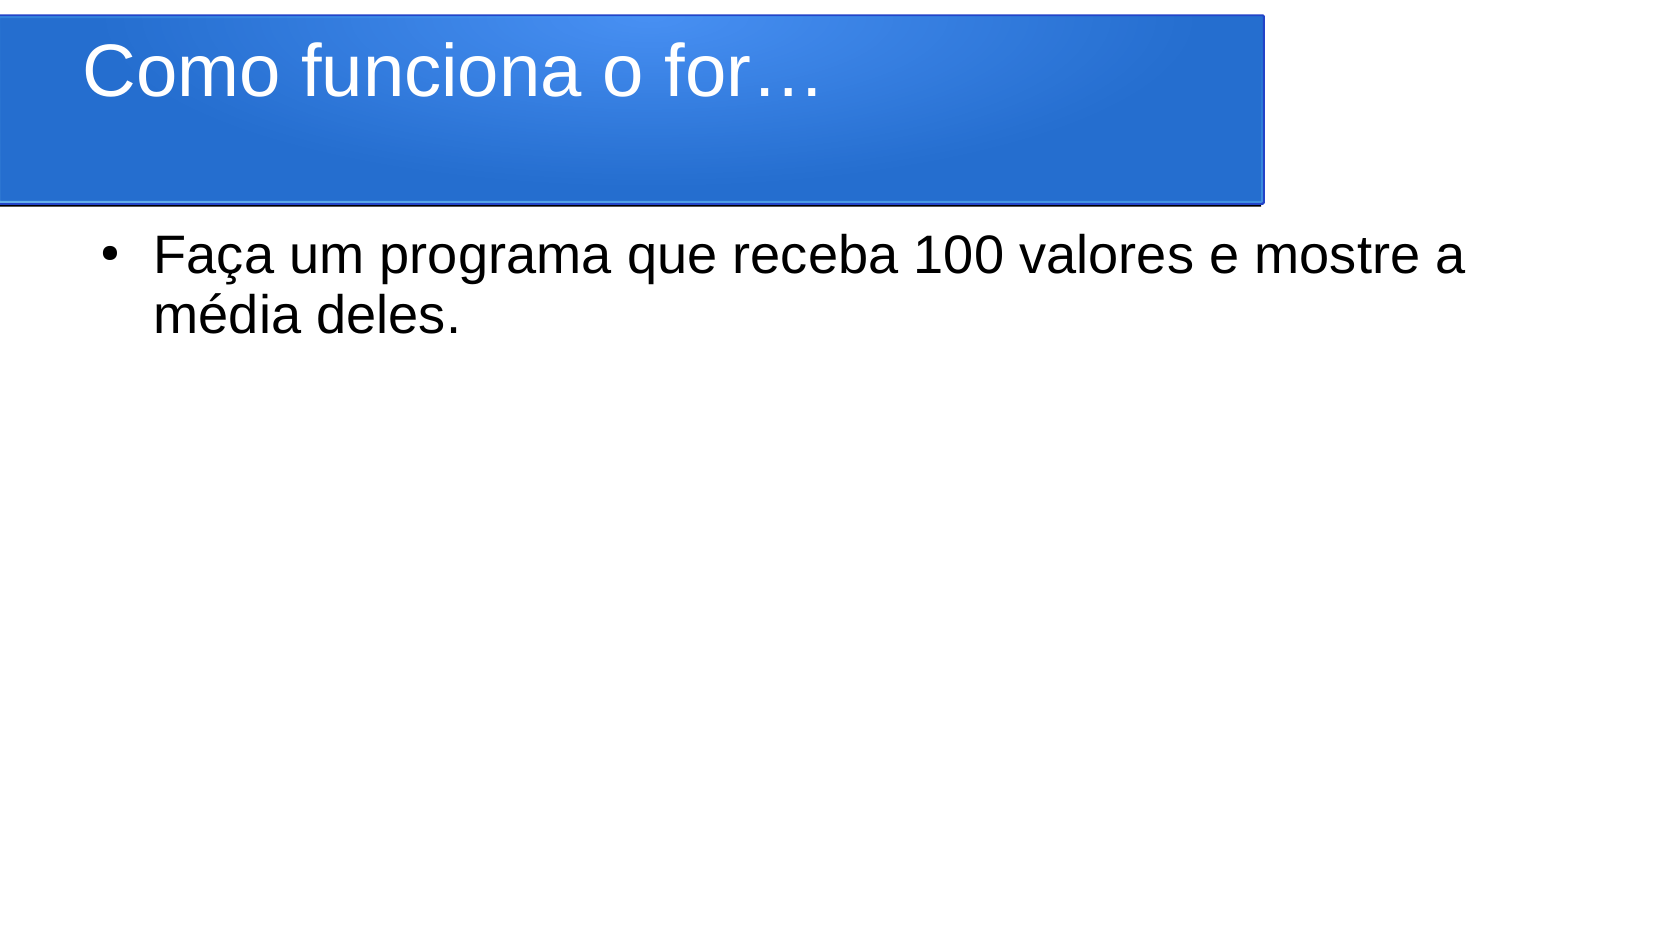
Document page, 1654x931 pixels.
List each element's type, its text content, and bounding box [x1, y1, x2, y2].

list Faça um programa que receba 100 valores e mostre a média deles. [82, 224, 1571, 764]
title Como funciona o for… [82, 29, 1235, 196]
